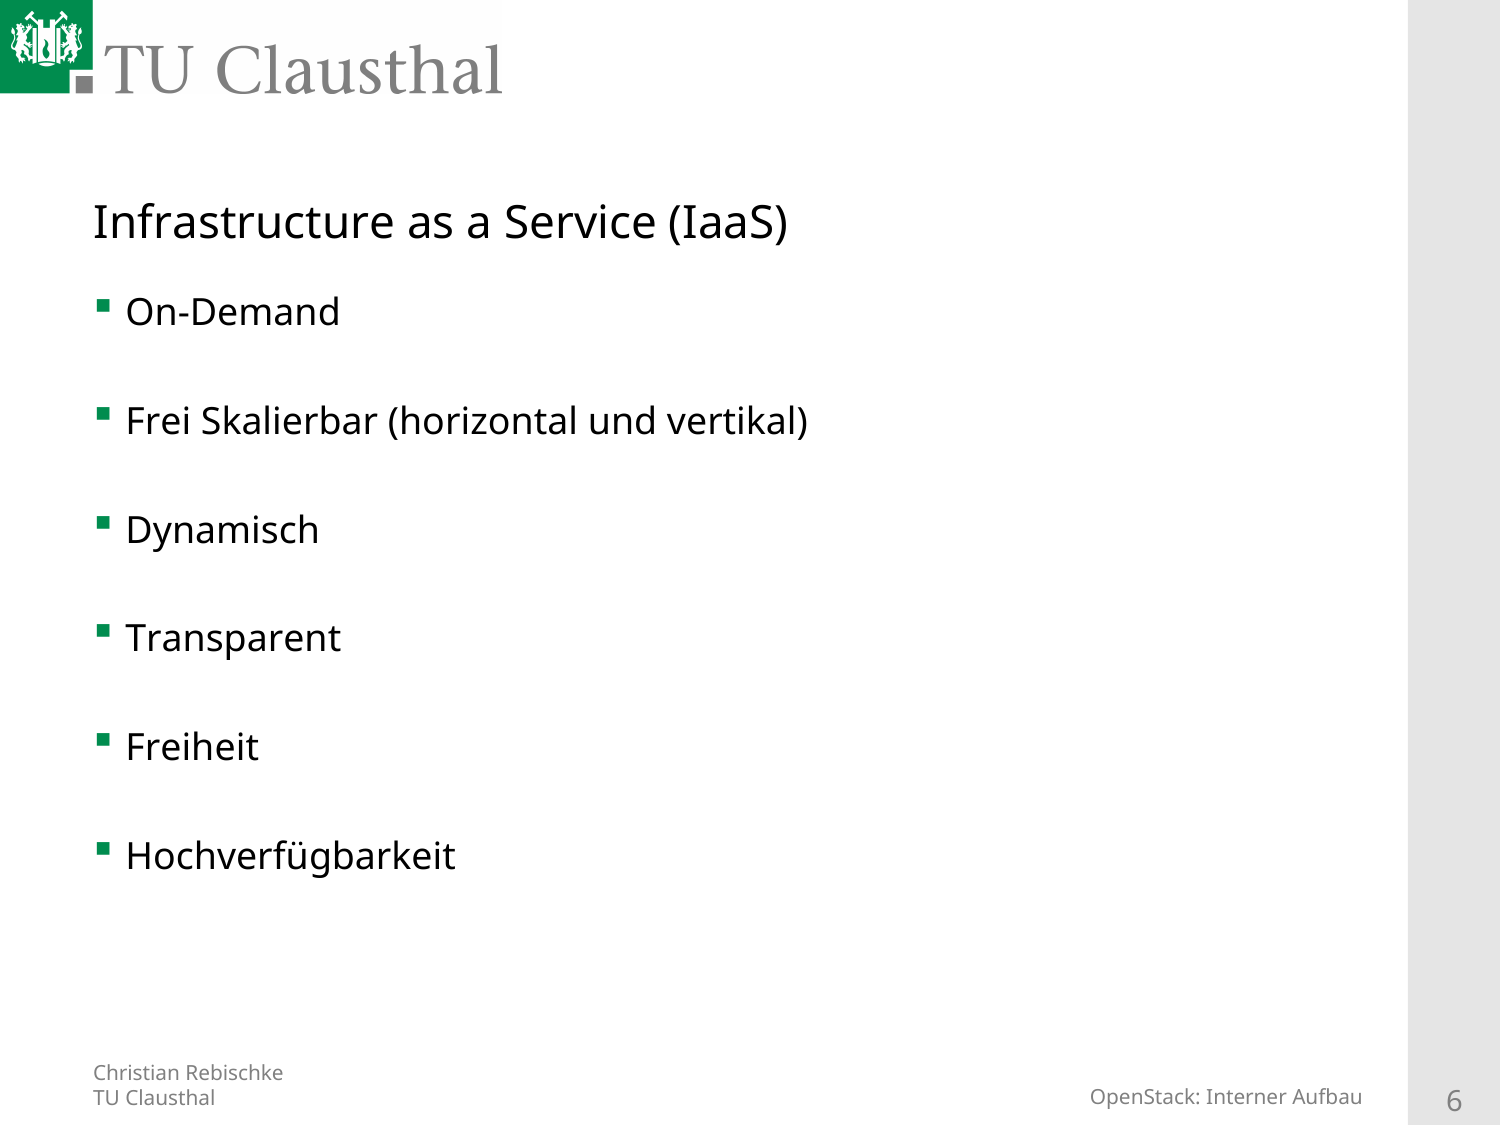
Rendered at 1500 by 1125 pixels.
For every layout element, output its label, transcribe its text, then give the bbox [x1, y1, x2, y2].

picture [0, 0, 502, 94]
list On-Demand Frei Skalierbar (horizontal und vertikal) Dynamisch Transparent Freiheit Hochverfügbarkeit [78, 280, 1379, 1023]
title Infrastructure as a Service (IaaS) [79, 184, 1375, 279]
